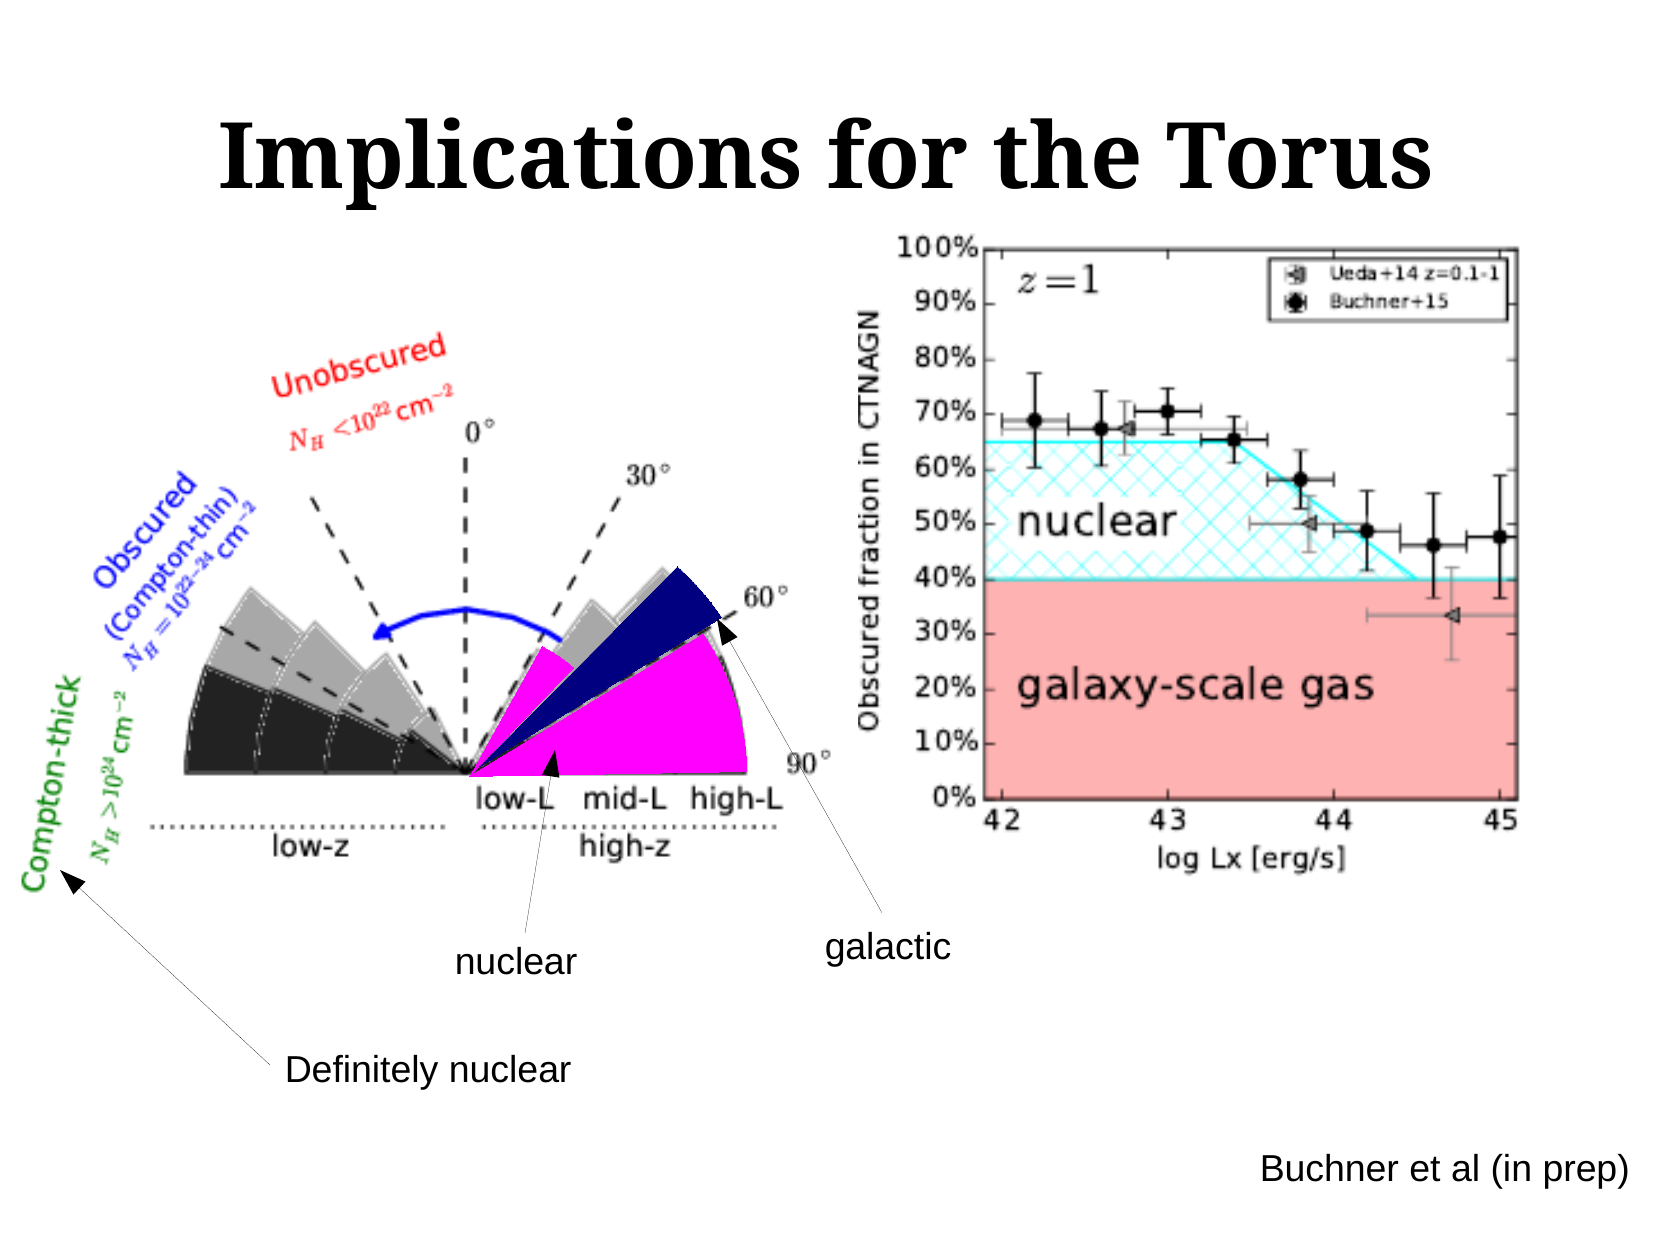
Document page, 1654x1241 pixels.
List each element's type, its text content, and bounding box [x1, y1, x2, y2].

picture [2, 209, 1609, 1152]
text_box galactic [810, 918, 1351, 976]
text_box Definitely nuclear [270, 1040, 811, 1098]
title Implications for the Torus [82, 49, 1571, 257]
text_box nuclear [439, 933, 980, 991]
text_box Buchner et al (in prep) [1245, 1140, 1646, 1239]
text_box [469, 566, 747, 777]
